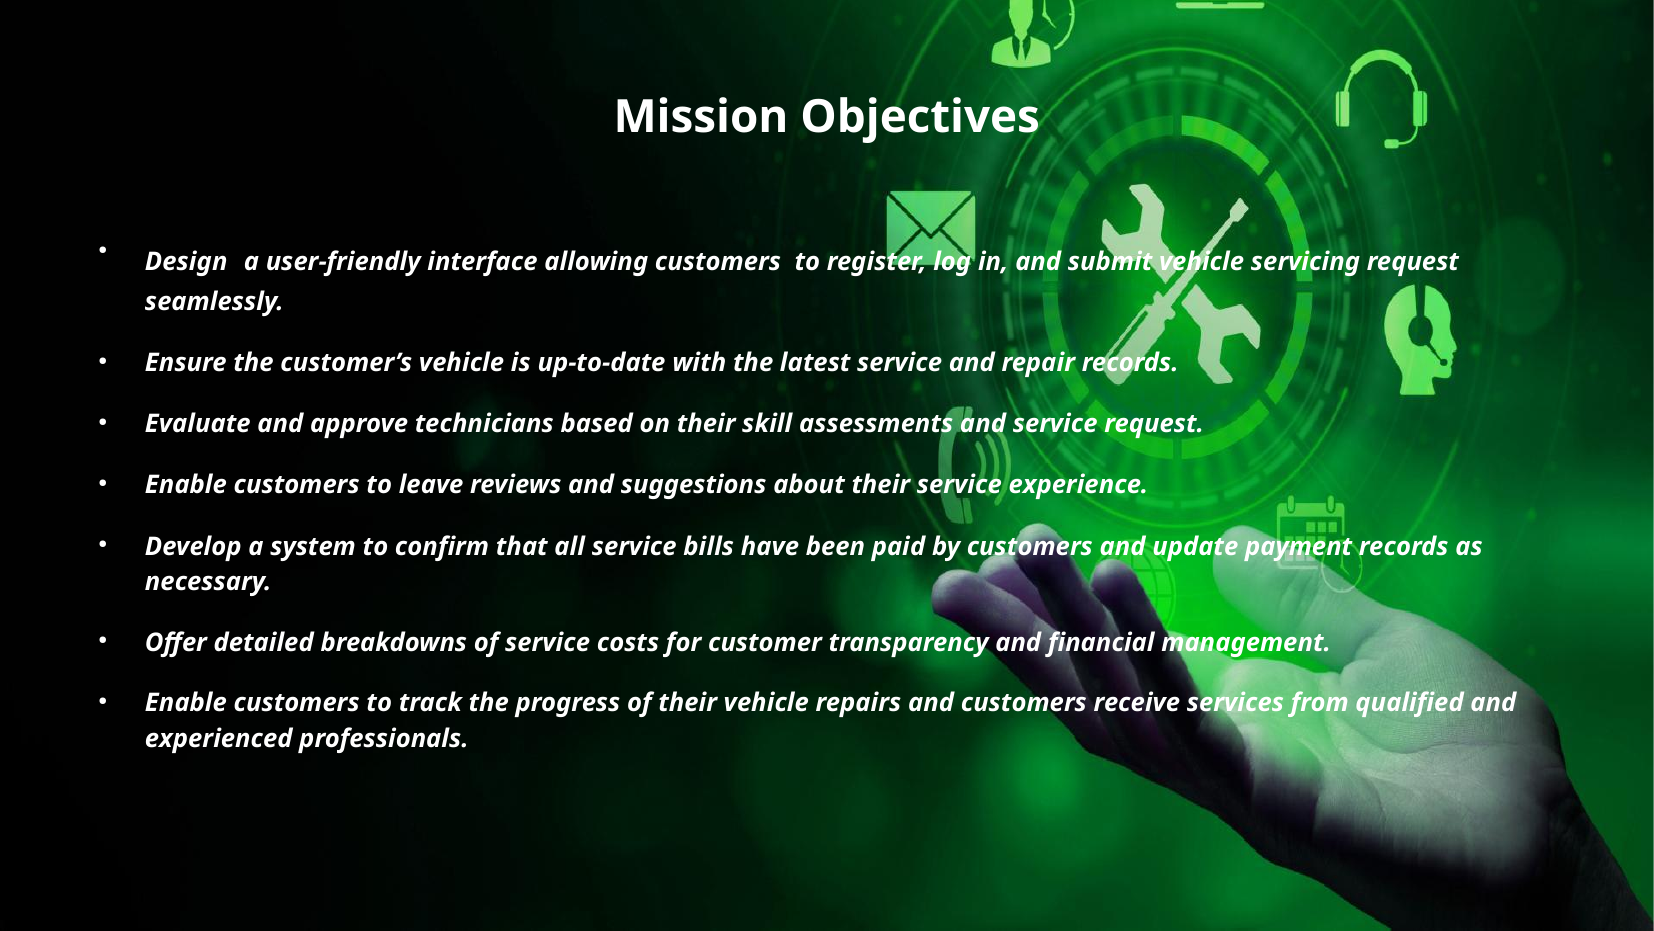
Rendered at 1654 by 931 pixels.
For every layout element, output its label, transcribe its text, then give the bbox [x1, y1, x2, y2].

title Mission Objectives [82, 37, 1571, 193]
picture [0, 0, 1654, 931]
list Design a user-friendly interface allowing customers to register, log in, and submit vehicle servicing request seamlessly. Ensure the customer’s vehicle is up-to-date with the latest service and repair records. Evaluate and approve technicians based on their skill assessments and service request. Enable customers to leave reviews and suggestions about their service experience. Develop a system to confirm that all service bills have been paid by customers and update payment records as necessary. Offer detailed breakdowns of service costs for customer transparency and financial management. Enable customers to track the progress of their vehicle repairs and customers receive services from qualified and experienced professionals. [82, 217, 1571, 758]
